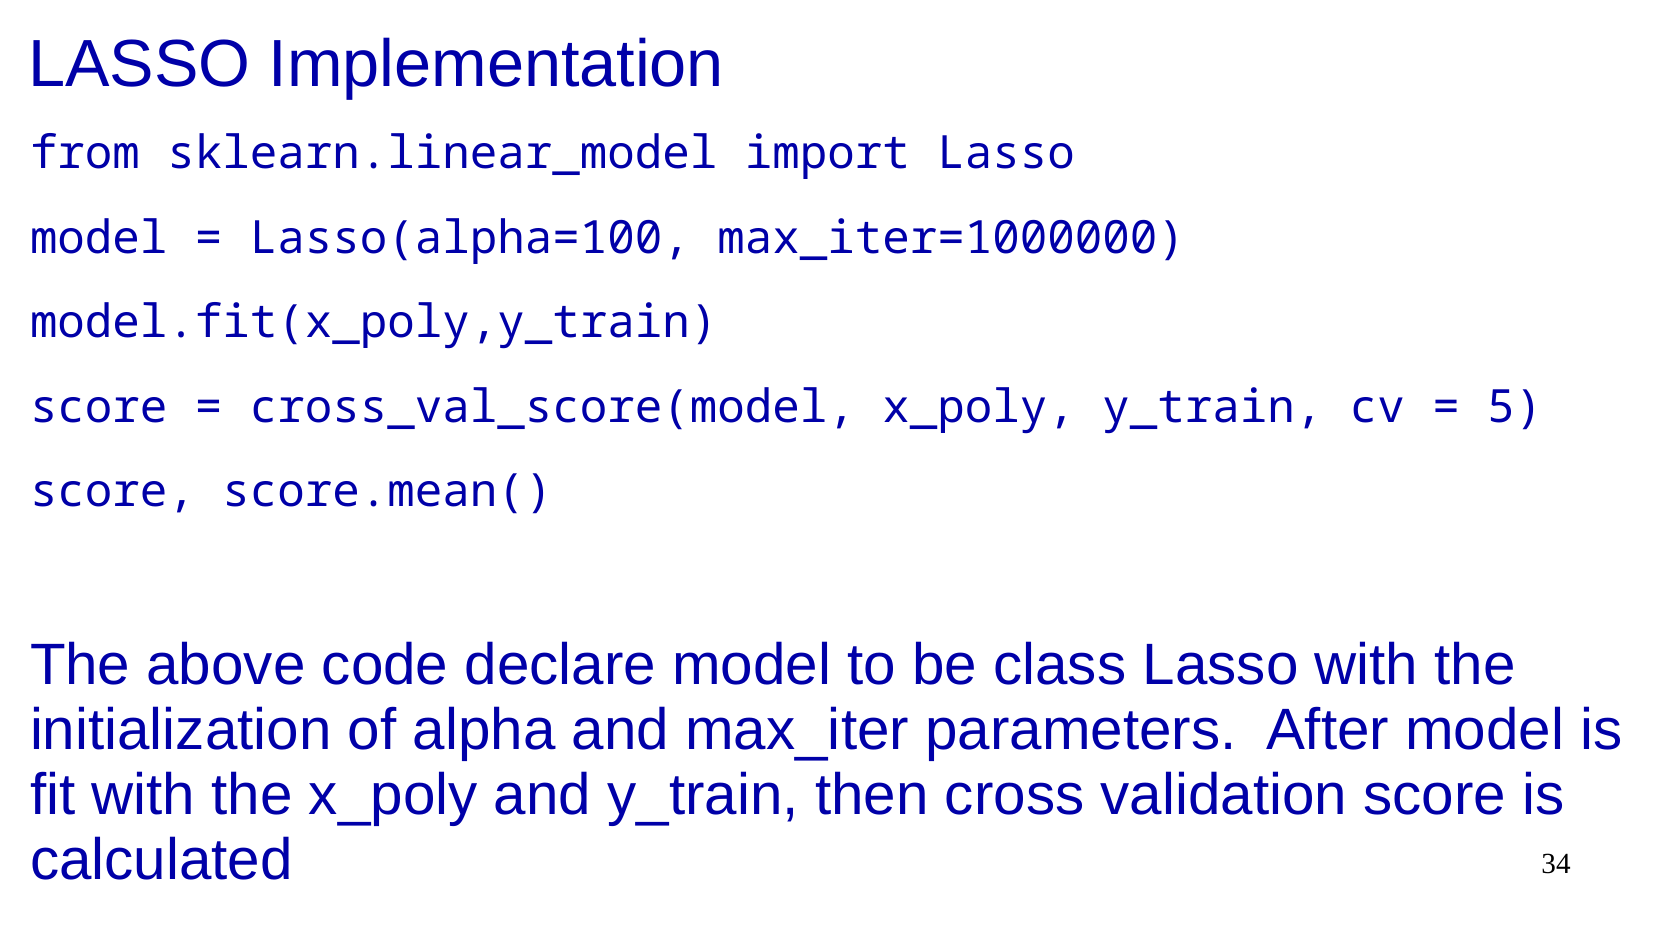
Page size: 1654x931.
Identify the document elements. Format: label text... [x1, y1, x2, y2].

list from sklearn.linear_model import Lasso model = Lasso(alpha=100, max_iter=1000000) model.fit(x_poly,y_train) score = cross_val_score(model, x_poly, y_train, cv = 5) score, score.mean() The above code declare model to be class Lasso with the initialization of alpha and max_iter parameters. After model is fit with the x_poly and y_train, then cross validation score is calculated [30, 120, 1645, 916]
title LASSO Implementation [28, 21, 1626, 106]
